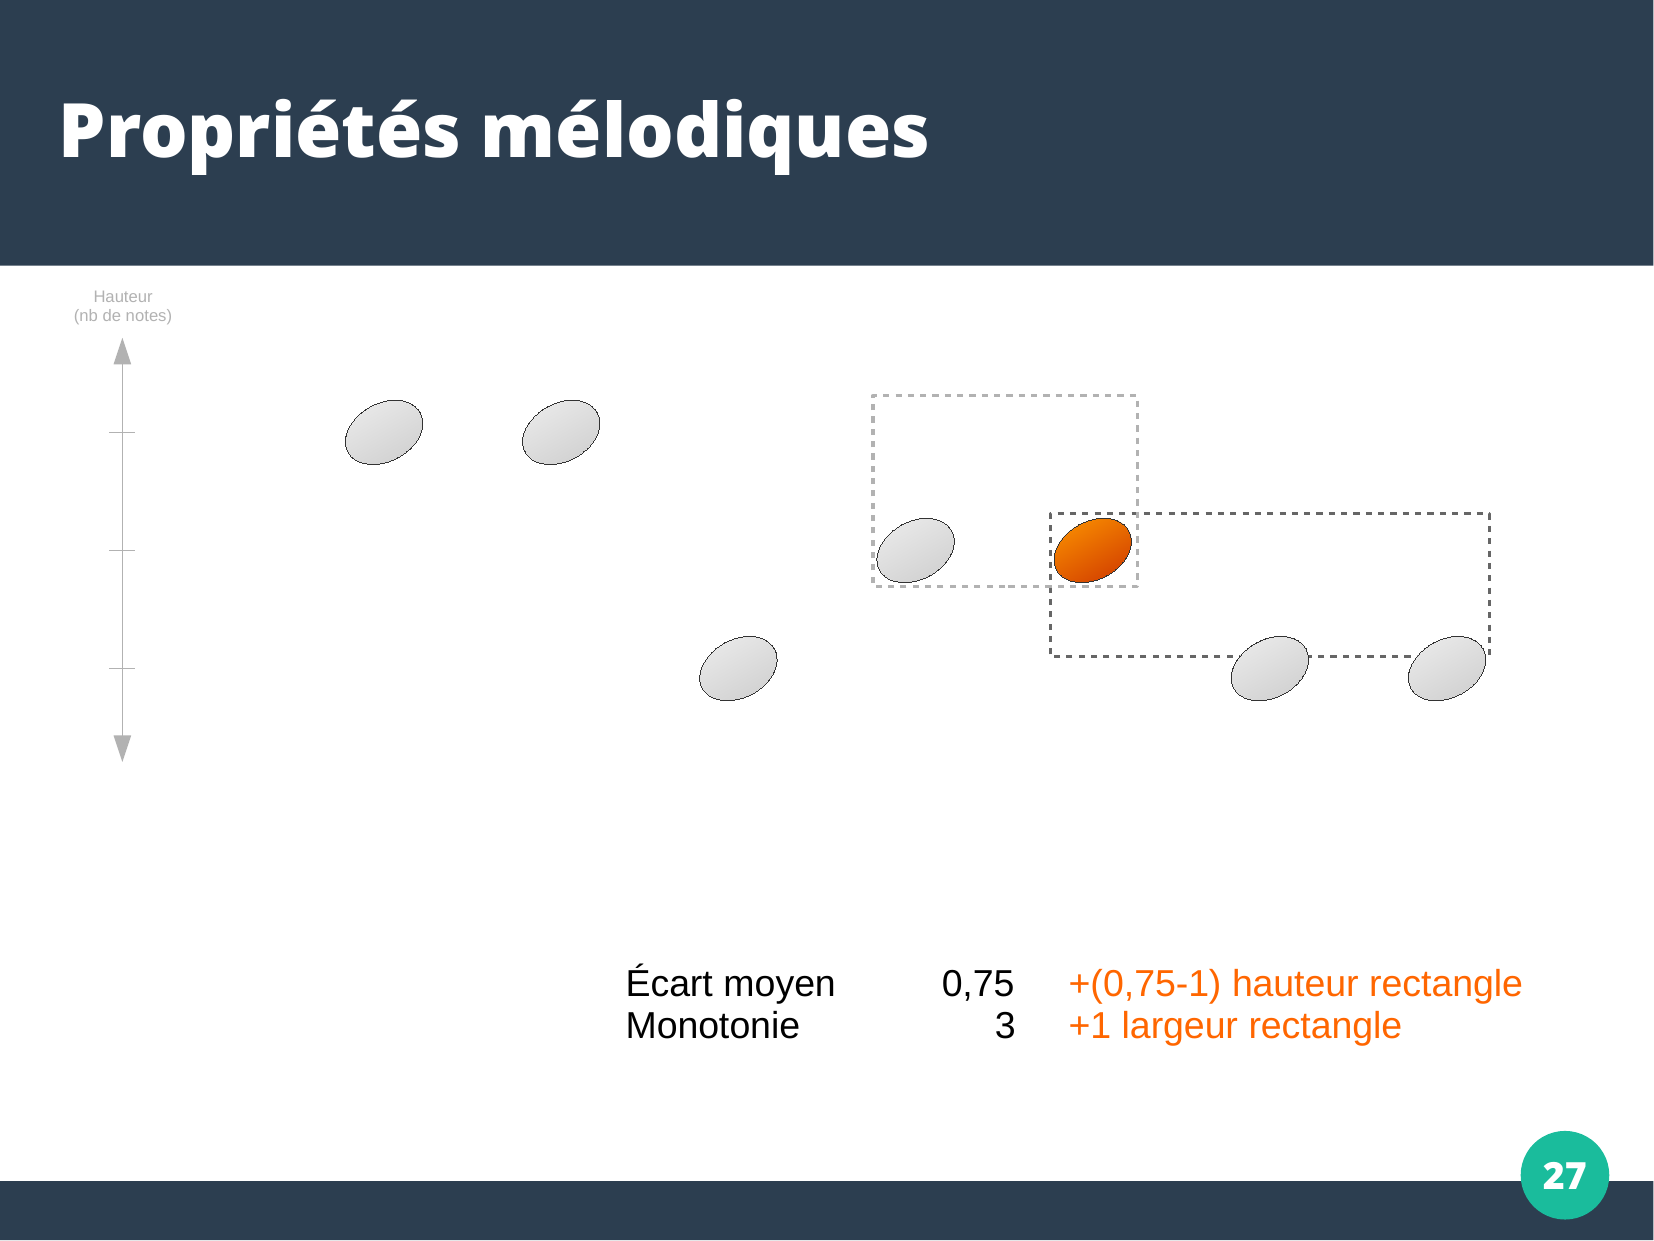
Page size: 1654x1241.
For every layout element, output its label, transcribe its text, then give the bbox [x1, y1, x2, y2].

text_box [876, 518, 955, 583]
text_box Hauteur (nb de notes) [46, 280, 200, 333]
text_box Écart moyen 0,75 +(0,75-1) hauteur rectangle Monotonie 3 +1 largeur rectangle [610, 955, 1563, 1055]
title Propriétés mélodiques [59, 49, 1595, 207]
text_box [345, 400, 423, 465]
text_box [1054, 518, 1132, 583]
text_box [1408, 636, 1486, 701]
text_box [699, 636, 778, 701]
text_box [522, 400, 600, 465]
text_box [1231, 636, 1309, 701]
